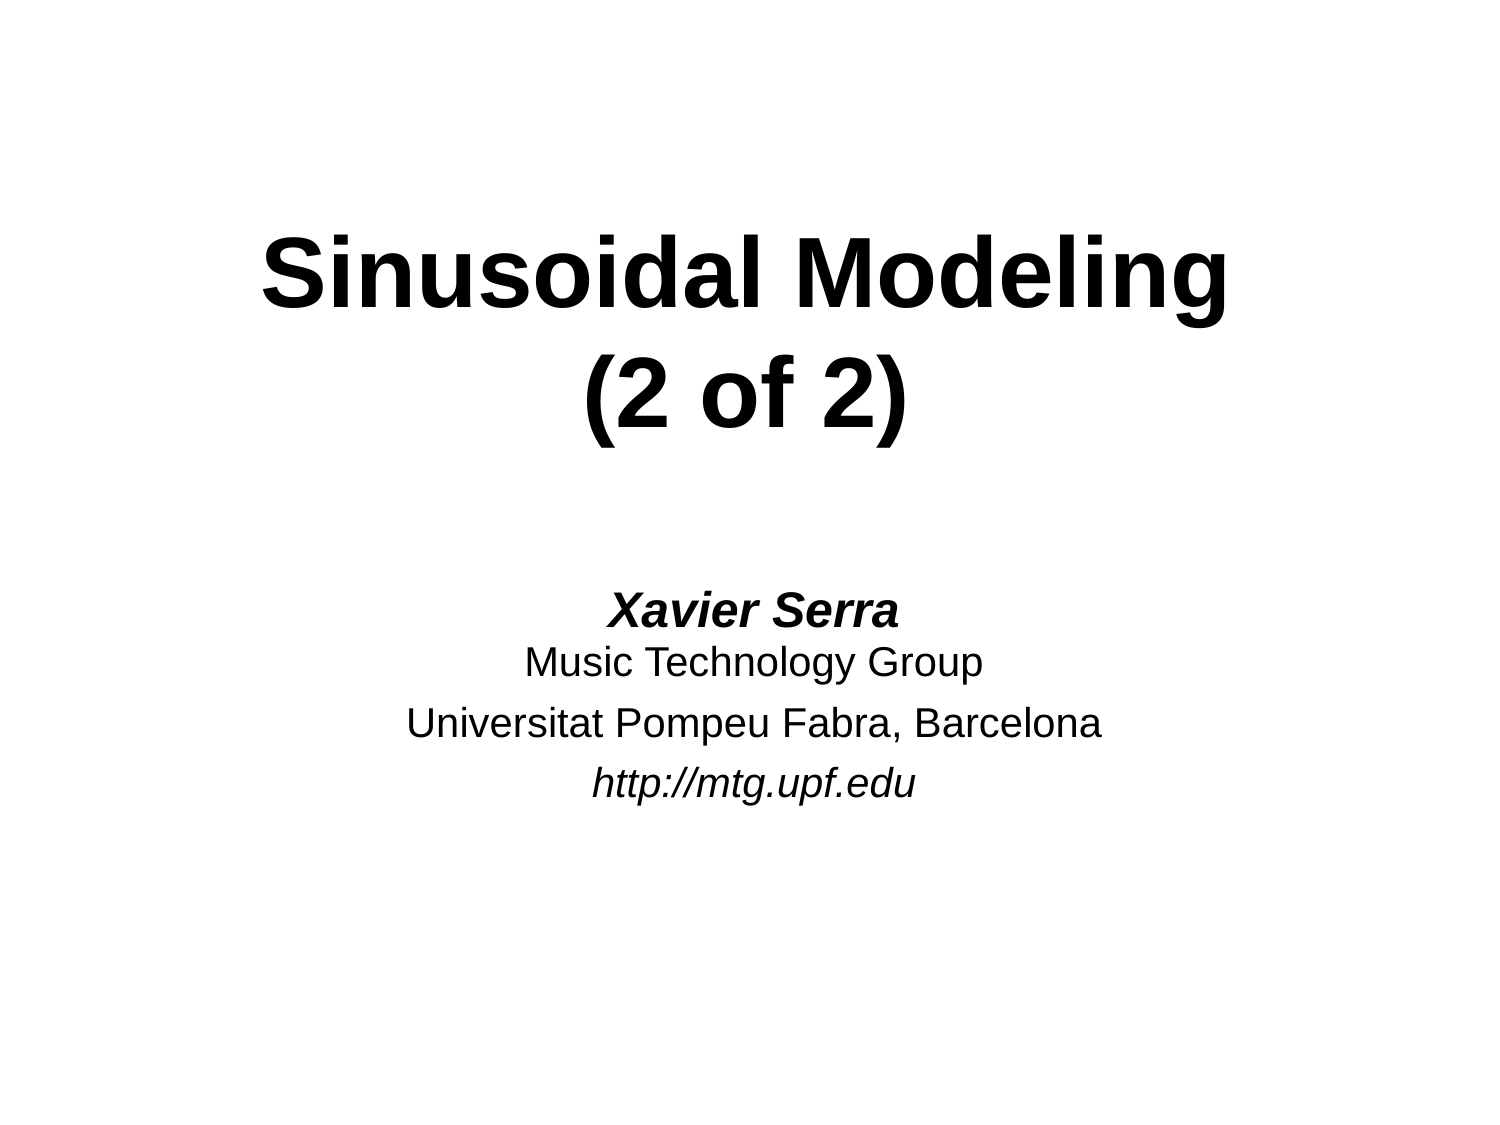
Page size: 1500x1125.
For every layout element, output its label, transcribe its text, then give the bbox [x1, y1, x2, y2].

title Sinusoidal Modeling (2 of 2) [143, 82, 1350, 572]
text_box Xavier Serra Music Technology Group Universitat Pompeu Fabra, Barcelona http://mtg.upf.edu [340, 574, 1169, 874]
